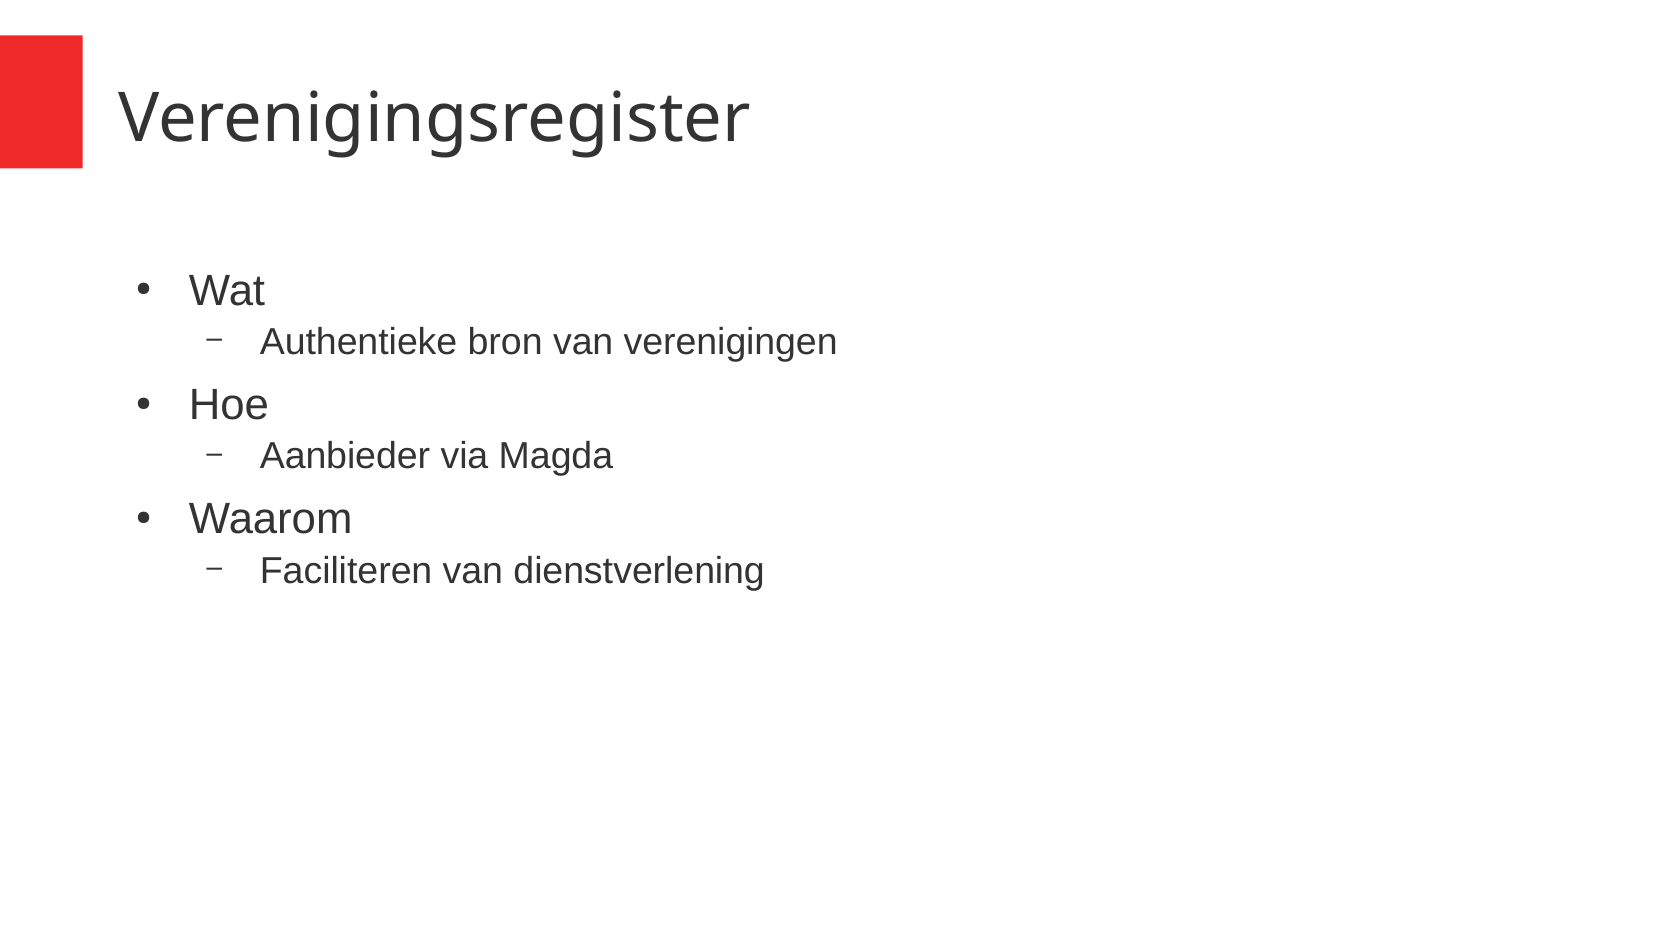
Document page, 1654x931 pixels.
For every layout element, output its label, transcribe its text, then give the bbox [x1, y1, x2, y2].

title Verenigingsregister [118, 37, 1571, 193]
list Wat Authentieke bron van verenigingen Hoe Aanbieder via Magda Waarom Faciliteren van dienstverlening [118, 265, 1536, 806]
